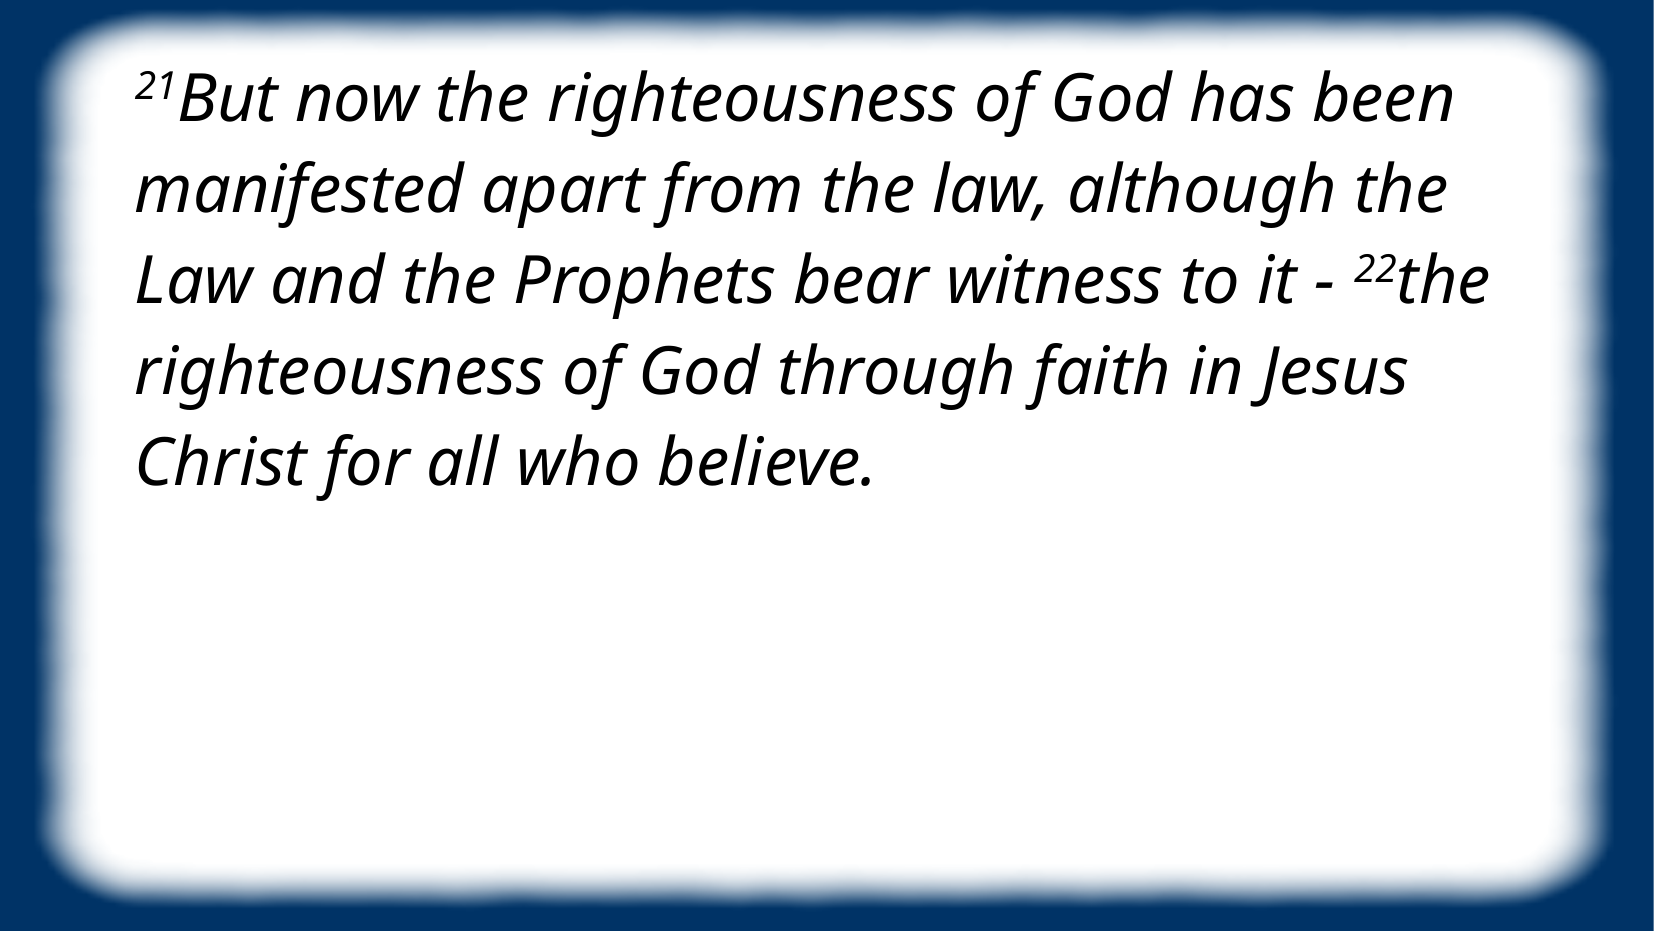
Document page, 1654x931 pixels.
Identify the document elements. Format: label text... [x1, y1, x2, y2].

text_box 21But now the righteousness of God has been manifested apart from the law, although the Law and the Prophets bear witness to it - 22the righteousness of God through faith in Jesus Christ for all who believe. [120, 43, 1546, 510]
picture [0, 0, 1654, 931]
